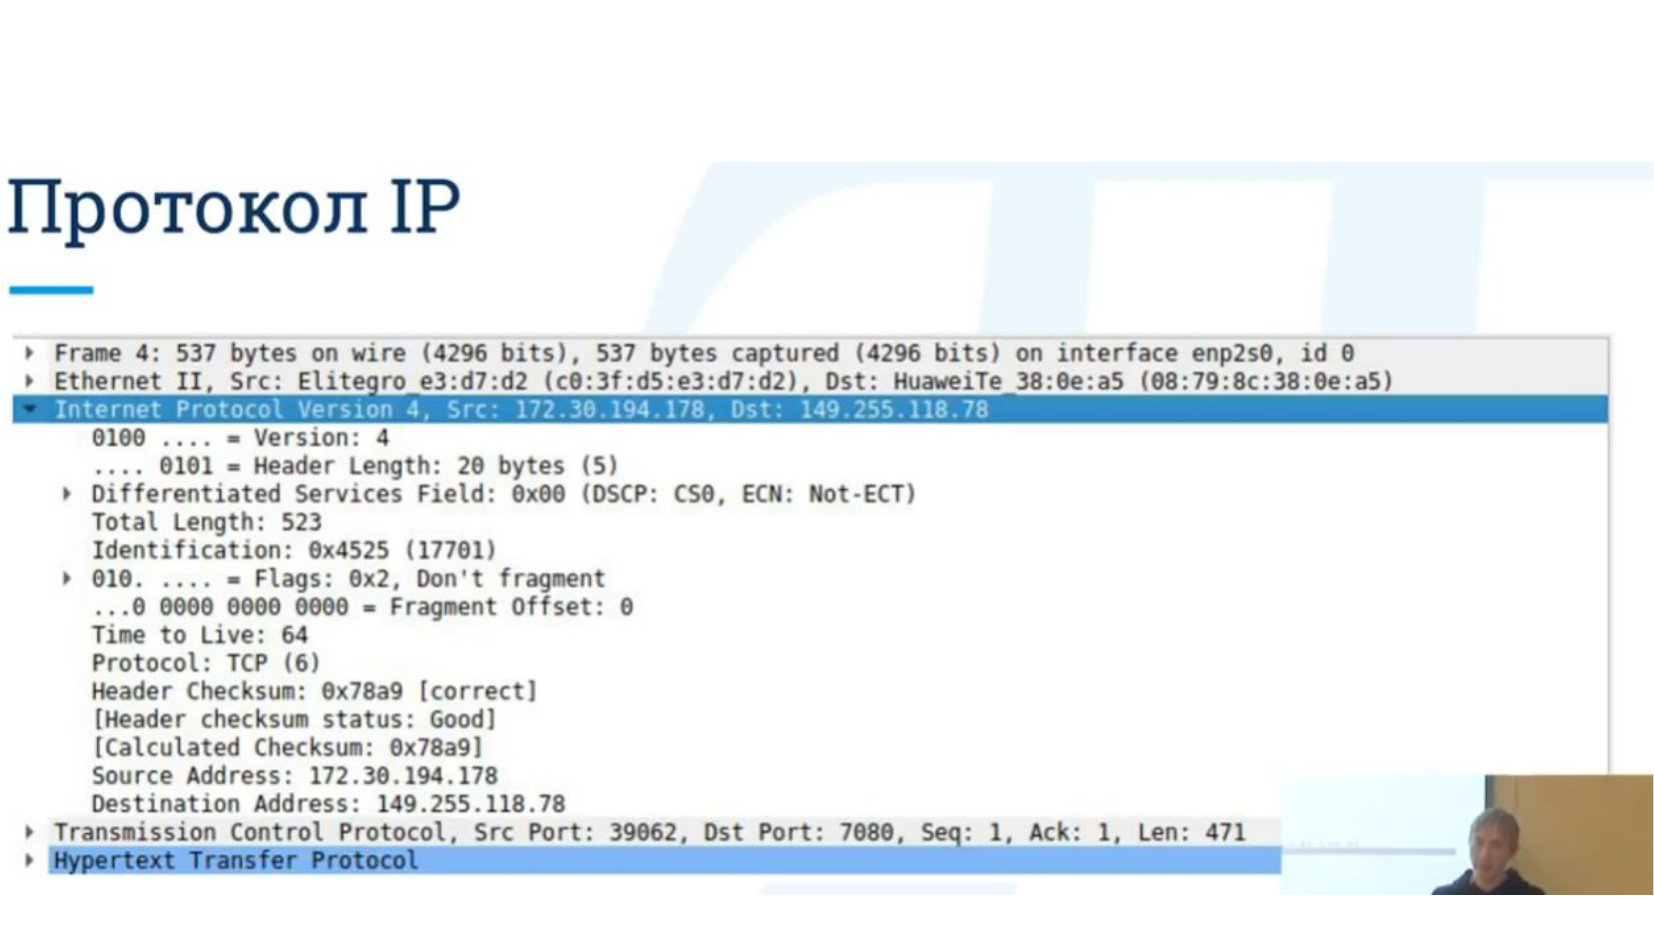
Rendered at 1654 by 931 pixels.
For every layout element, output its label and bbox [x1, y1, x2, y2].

picture [1, 162, 1654, 895]
